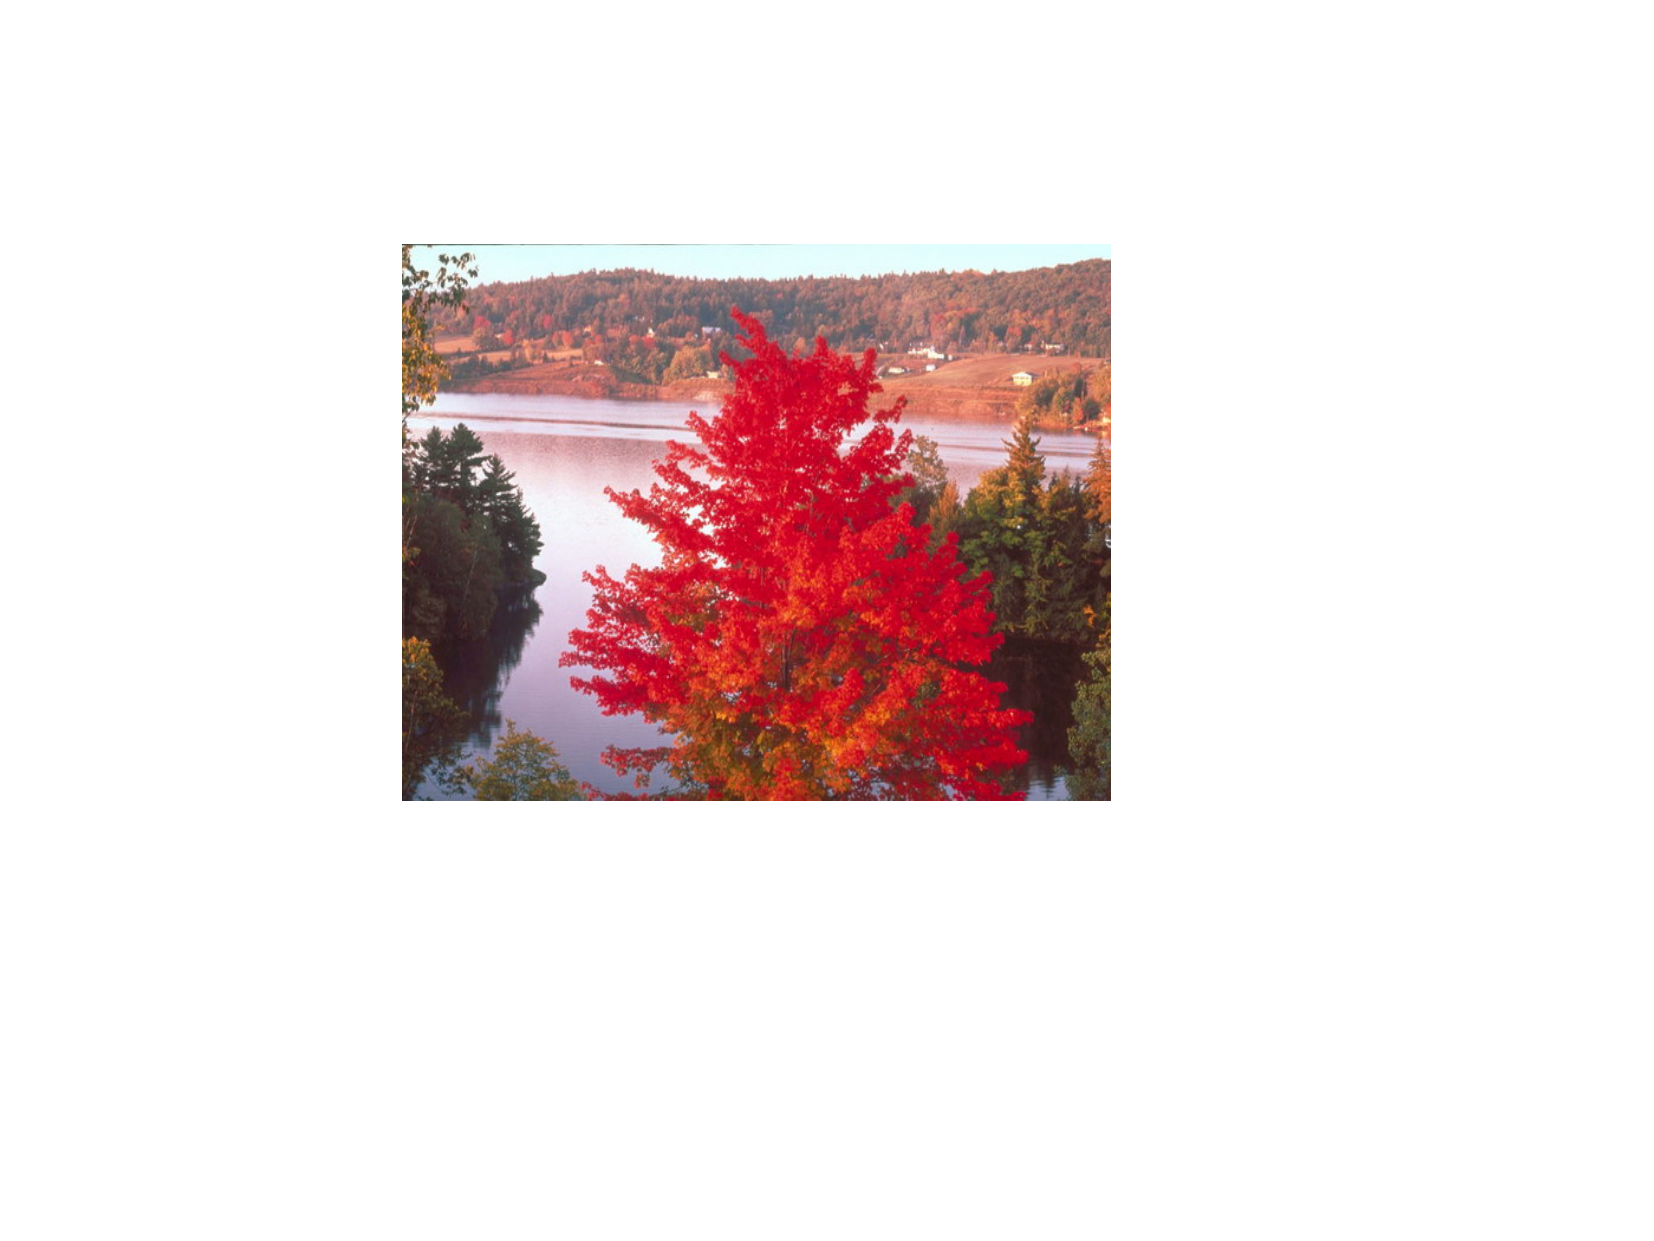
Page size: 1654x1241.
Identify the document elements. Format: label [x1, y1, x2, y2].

picture [402, 244, 1111, 801]
